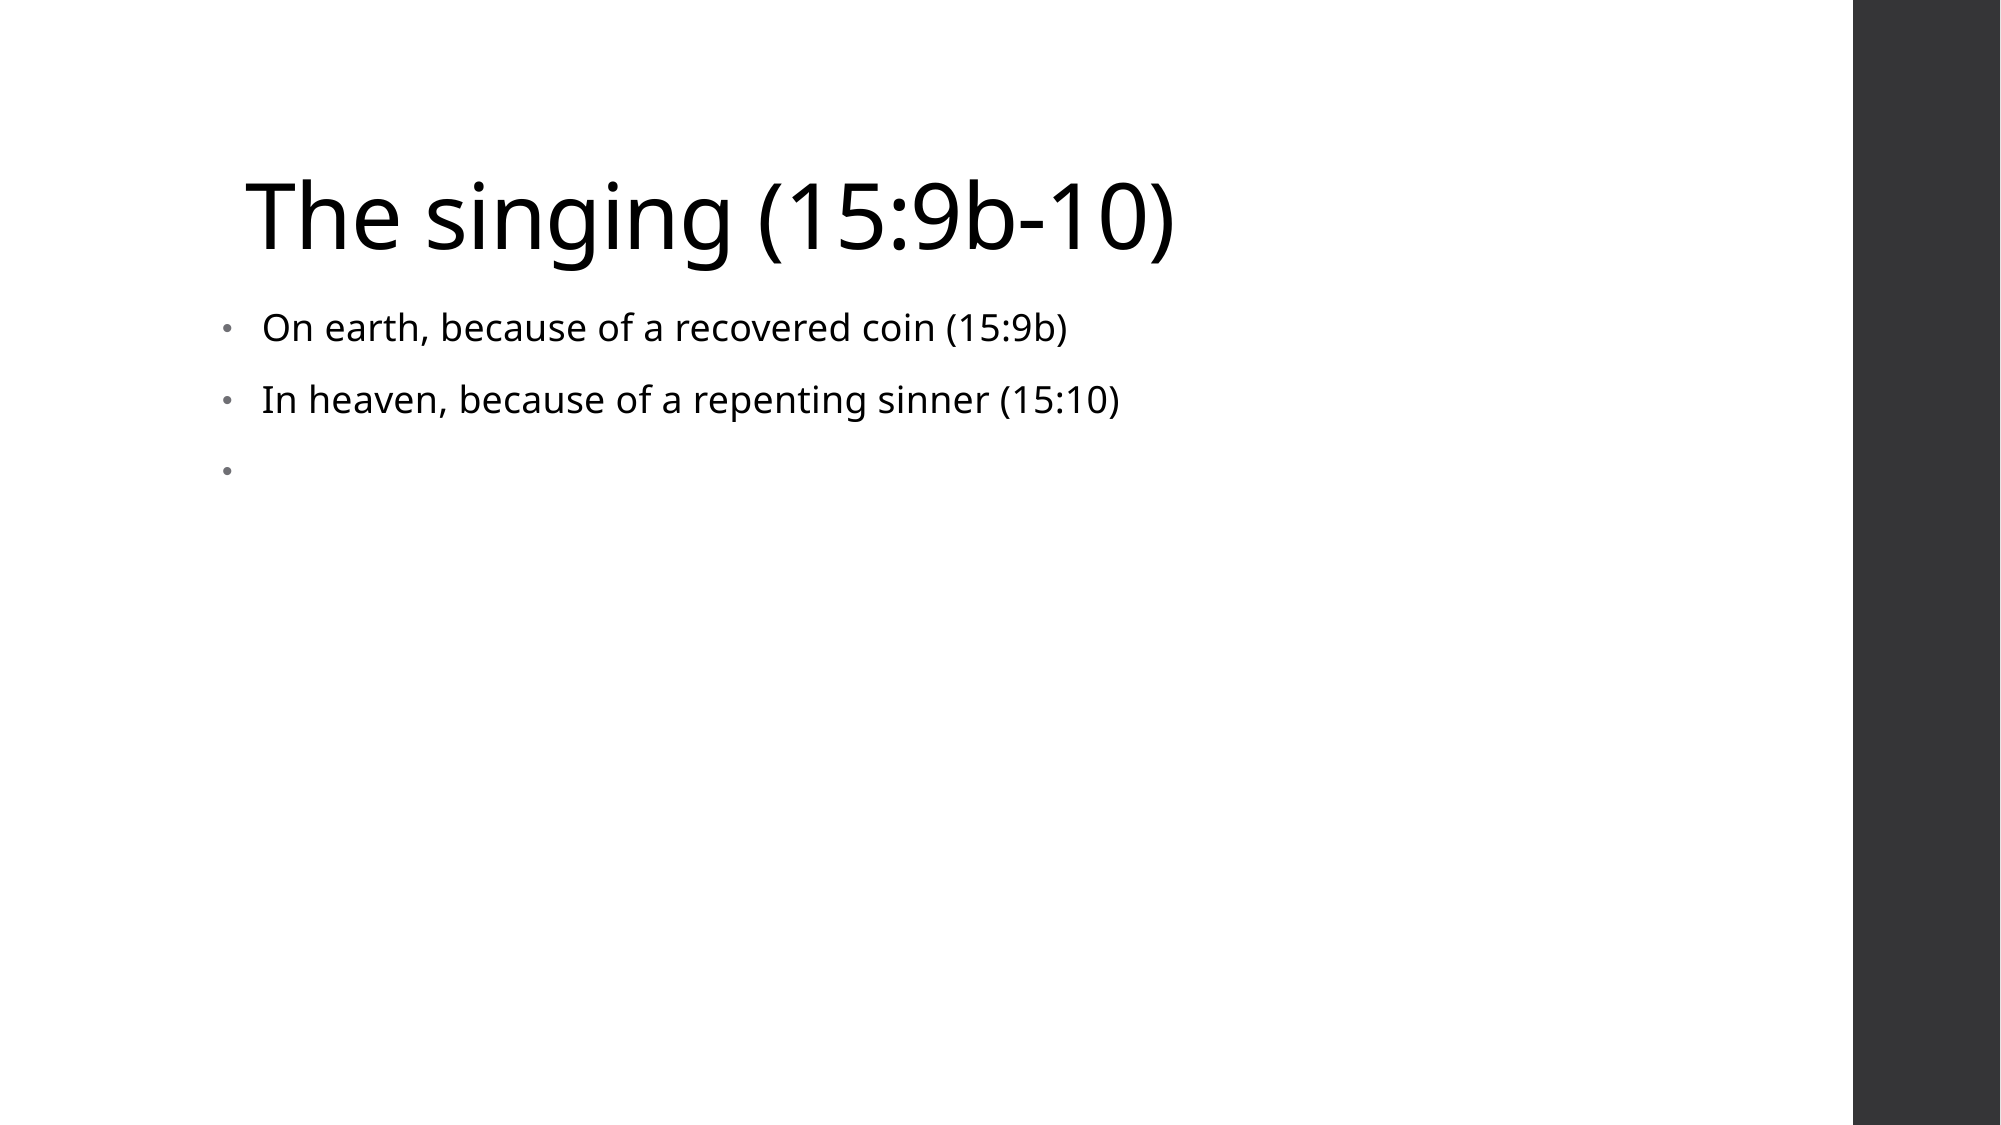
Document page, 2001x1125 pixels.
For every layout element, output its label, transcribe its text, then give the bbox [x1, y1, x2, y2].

list On earth, because of a recovered coin (15:9b) In heaven, because of a repenting sinner (15:10) [206, 299, 1617, 1014]
title The singing (15:9b-10) [206, 60, 1797, 278]
